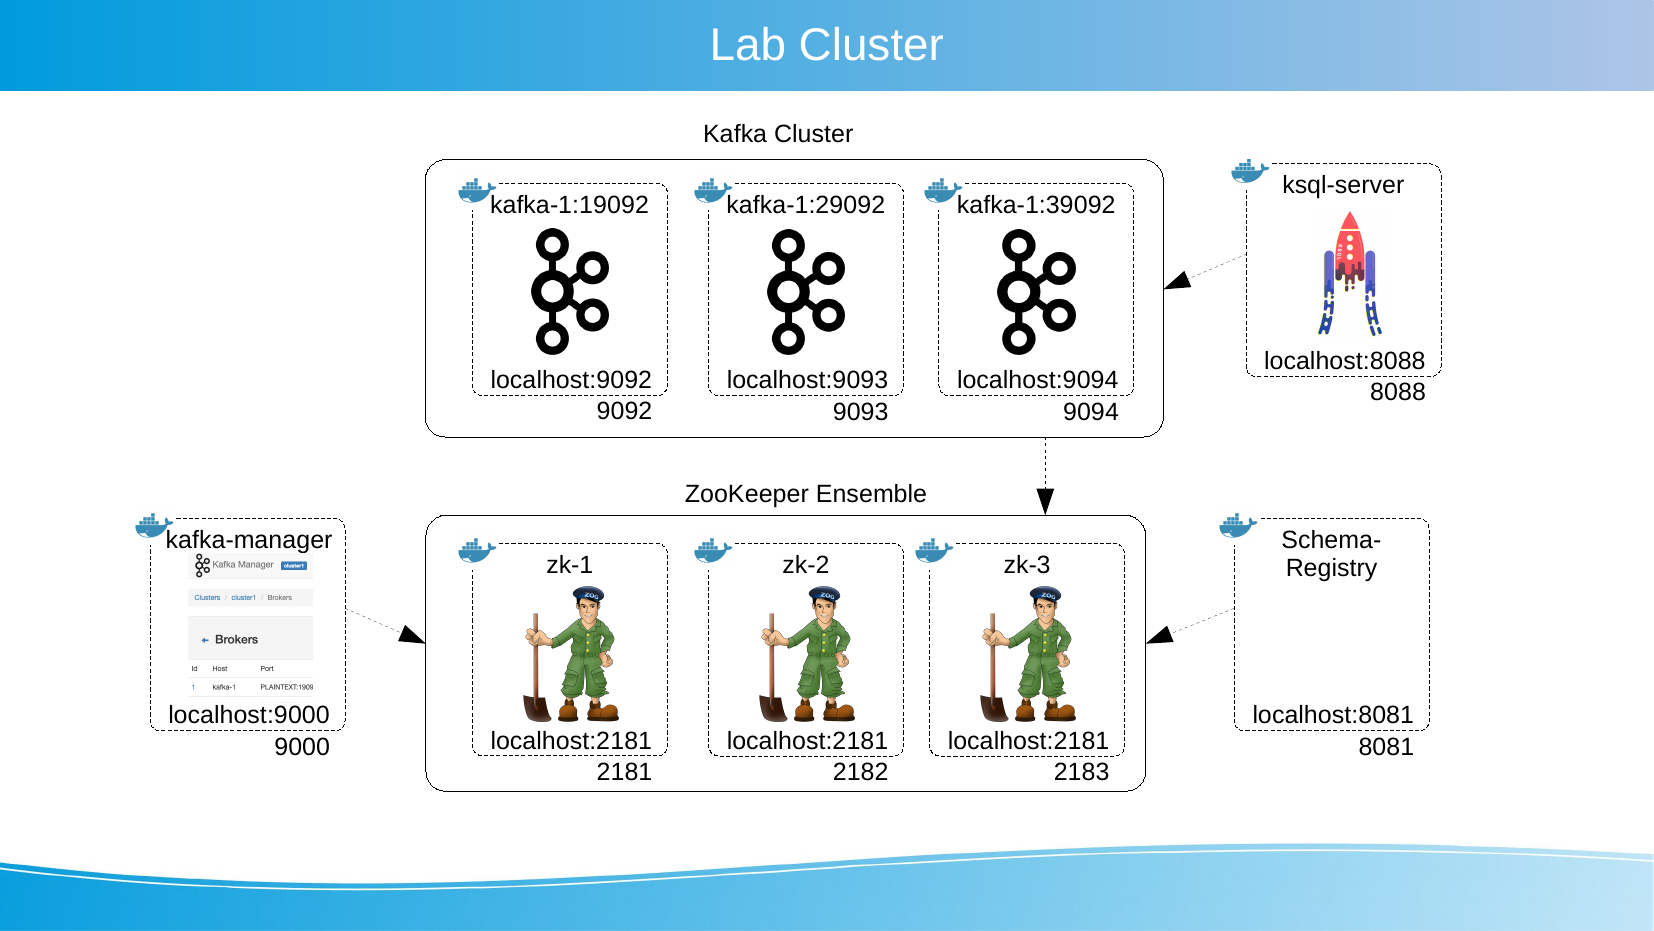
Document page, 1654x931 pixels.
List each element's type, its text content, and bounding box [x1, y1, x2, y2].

text_box kafka-1:29092 [708, 183, 904, 226]
text_box ksql-server [1246, 163, 1441, 207]
text_box localhost:9000 [150, 693, 346, 737]
picture [523, 586, 619, 722]
text_box 9093 [814, 389, 904, 433]
picture [997, 229, 1076, 355]
picture [759, 586, 855, 722]
text_box kafka-1:19092 [472, 183, 668, 226]
text_box kafka-1:39092 [938, 183, 1134, 226]
text_box 2181 [578, 750, 668, 793]
text_box localhost:8088 [1246, 339, 1441, 383]
text_box zk-1 [472, 543, 668, 587]
text_box 8081 [1340, 724, 1430, 768]
text_box 2183 [1035, 750, 1125, 793]
picture [980, 586, 1076, 722]
text_box localhost:9094 [938, 358, 1134, 402]
text_box 2182 [814, 750, 904, 793]
text_box ZooKeeper Ensemble [670, 472, 943, 516]
picture [458, 171, 497, 210]
picture [1231, 152, 1270, 190]
text_box 9092 [578, 389, 668, 433]
picture [767, 229, 845, 355]
text_box localhost:2181 [929, 719, 1125, 762]
picture [694, 171, 733, 210]
text_box Schema-Registry [1234, 518, 1430, 590]
text_box localhost:2181 [472, 718, 668, 762]
picture [1219, 506, 1258, 545]
text_box localhost:8081 [1234, 693, 1430, 737]
text_box localhost:2181 [708, 719, 904, 762]
picture [915, 531, 954, 570]
text_box Kafka Cluster [688, 112, 869, 156]
picture [1314, 211, 1386, 340]
text_box localhost:9092 [472, 358, 668, 402]
picture [458, 531, 497, 570]
text_box kafka-manager [150, 518, 349, 590]
text_box 9094 [1045, 389, 1134, 433]
picture [694, 531, 733, 570]
text_box localhost:9093 [708, 358, 904, 402]
picture [0, 843, 1654, 931]
text_box zk-2 [708, 543, 904, 587]
text_box zk-3 [929, 543, 1125, 587]
text_box 9000 [256, 724, 346, 768]
picture [188, 553, 313, 703]
picture [531, 228, 609, 355]
title Lab Cluster [82, 5, 1571, 85]
picture [924, 171, 963, 210]
picture [135, 506, 174, 545]
text_box 8088 [1352, 370, 1441, 414]
